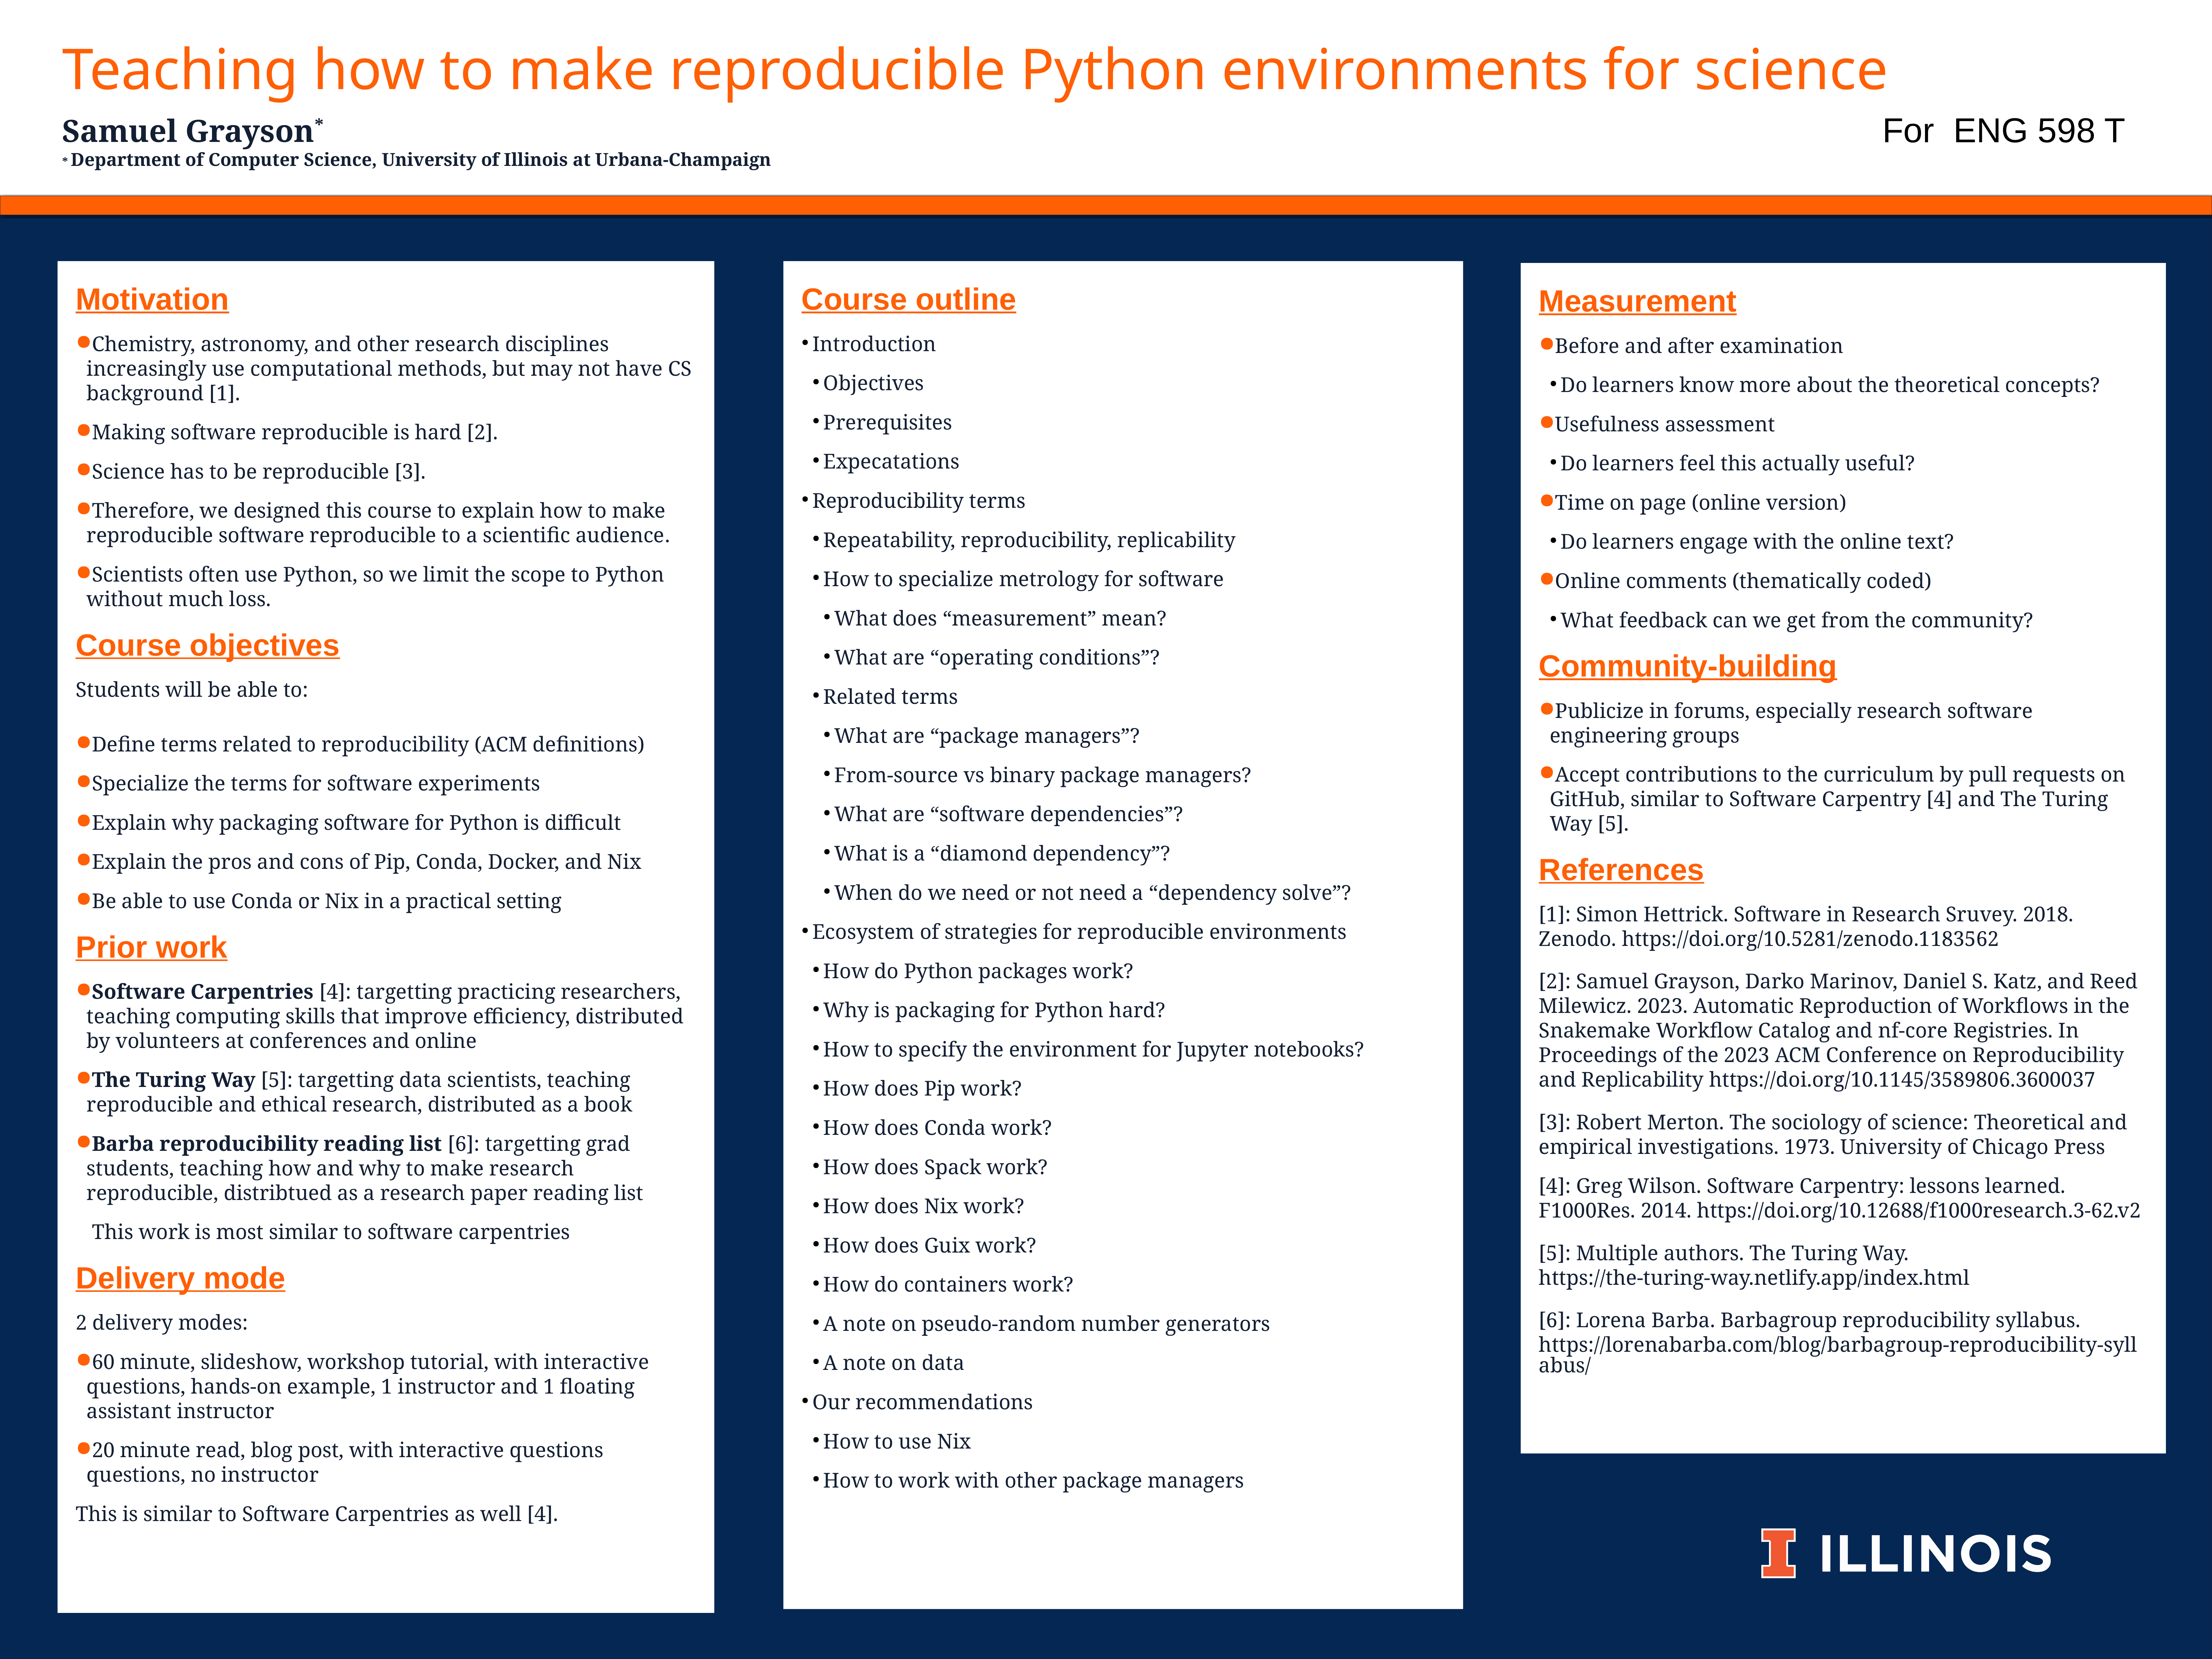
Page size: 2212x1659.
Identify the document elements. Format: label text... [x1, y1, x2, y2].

text_box Samuel Grayson* * Department of Computer Science, University of Illinois at Urbana-Champaign [57, 109, 1878, 172]
text_box For ENG 598 T [1878, 109, 2155, 191]
text_box Teaching how to make reproducible Python environments for science [57, 30, 2155, 103]
picture [1761, 1528, 2051, 1578]
text_box Measurement Before and after examination Do learners know more about the theoretical concepts? Usefulness assessment Do learners feel this actually useful? Time on page (online version) Do learners engage with the online text? Online comments (thematically coded) What feedback can we get from the community? Community-building Publicize in forums, especially research software engineering groups Accept contributions to the curriculum by pull requests on GitHub, similar to Software Carpentry [4] and The Turing Way [5]. References [1]: Simon Hettrick. Software in Research Sruvey. 2018. Zenodo. https://doi.org/10.5281/zenodo.1183562 [2]: Samuel Grayson, Darko Marinov, Daniel S. Katz, and Reed Milewicz. 2023. Automatic Reproduction of Workflows in the Snakemake Workflow Catalog and nf-core Registries. In Proceedings of the 2023 ACM Conference on Reproducibility and Replicability https://doi.org/10.1145/3589806.3600037 [3]: Robert Merton. The sociology of science: Theoretical and empirical investigations. 1973. University of Chicago Press [4]: Greg Wilson. Software Carpentry: lessons learned. F1000Res. 2014. https://doi.org/10.12688/f1000research.3-62.v2 [5]: Multiple authors. The Turing Way. https://the-turing-way.netlify.app/index.html [6]: Lorena Barba. Barbagroup reproducibility syllabus. https://lorenabarba.com/blog/barbagroup-reproducibility-syllabus/ [1520, 263, 2166, 1453]
text_box Motivation Chemistry, astronomy, and other research disciplines increasingly use computational methods, but may not have CS background [1]. Making software reproducible is hard [2]. Science has to be reproducible [3]. Therefore, we designed this course to explain how to make reproducible software reproducible to a scientific audience. Scientists often use Python, so we limit the scope to Python without much loss. Course objectives Students will be able to: Define terms related to reproducibility (ACM definitions) Specialize the terms for software experiments Explain why packaging software for Python is difficult Explain the pros and cons of Pip, Conda, Docker, and Nix Be able to use Conda or Nix in a practical setting Prior work Software Carpentries [4]: targetting practicing researchers, teaching computing skills that improve efficiency, distributed by volunteers at conferences and online The Turing Way [5]: targetting data scientists, teaching reproducible and ethical research, distributed as a book Barba reproducibility reading list [6]: targetting grad students, teaching how and why to make research reproducible, distribtued as a research paper reading list This work is most similar to software carpentries Delivery mode 2 delivery modes: 60 minute, slideshow, workshop tutorial, with interactive questions, hands-on example, 1 instructor and 1 floating assistant instructor 20 minute read, blog post, with interactive questions questions, no instructor This is similar to Software Carpentries as well [4]. [57, 261, 714, 1613]
text_box Course outline Introduction Objectives Prerequisites Expecatations Reproducibility terms Repeatability, reproducibility, replicability How to specialize metrology for software What does “measurement” mean? What are “operating conditions”? Related terms What are “package managers”? From-source vs binary package managers? What are “software dependencies”? What is a “diamond dependency”? When do we need or not need a “dependency solve”? Ecosystem of strategies for reproducible environments How do Python packages work? Why is packaging for Python hard? How to specify the environment for Jupyter notebooks? How does Pip work? How does Conda work? How does Spack work? How does Nix work? How does Guix work? How do containers work? A note on pseudo-random number generators A note on data Our recommendations How to use Nix How to work with other package managers [783, 261, 1463, 1609]
